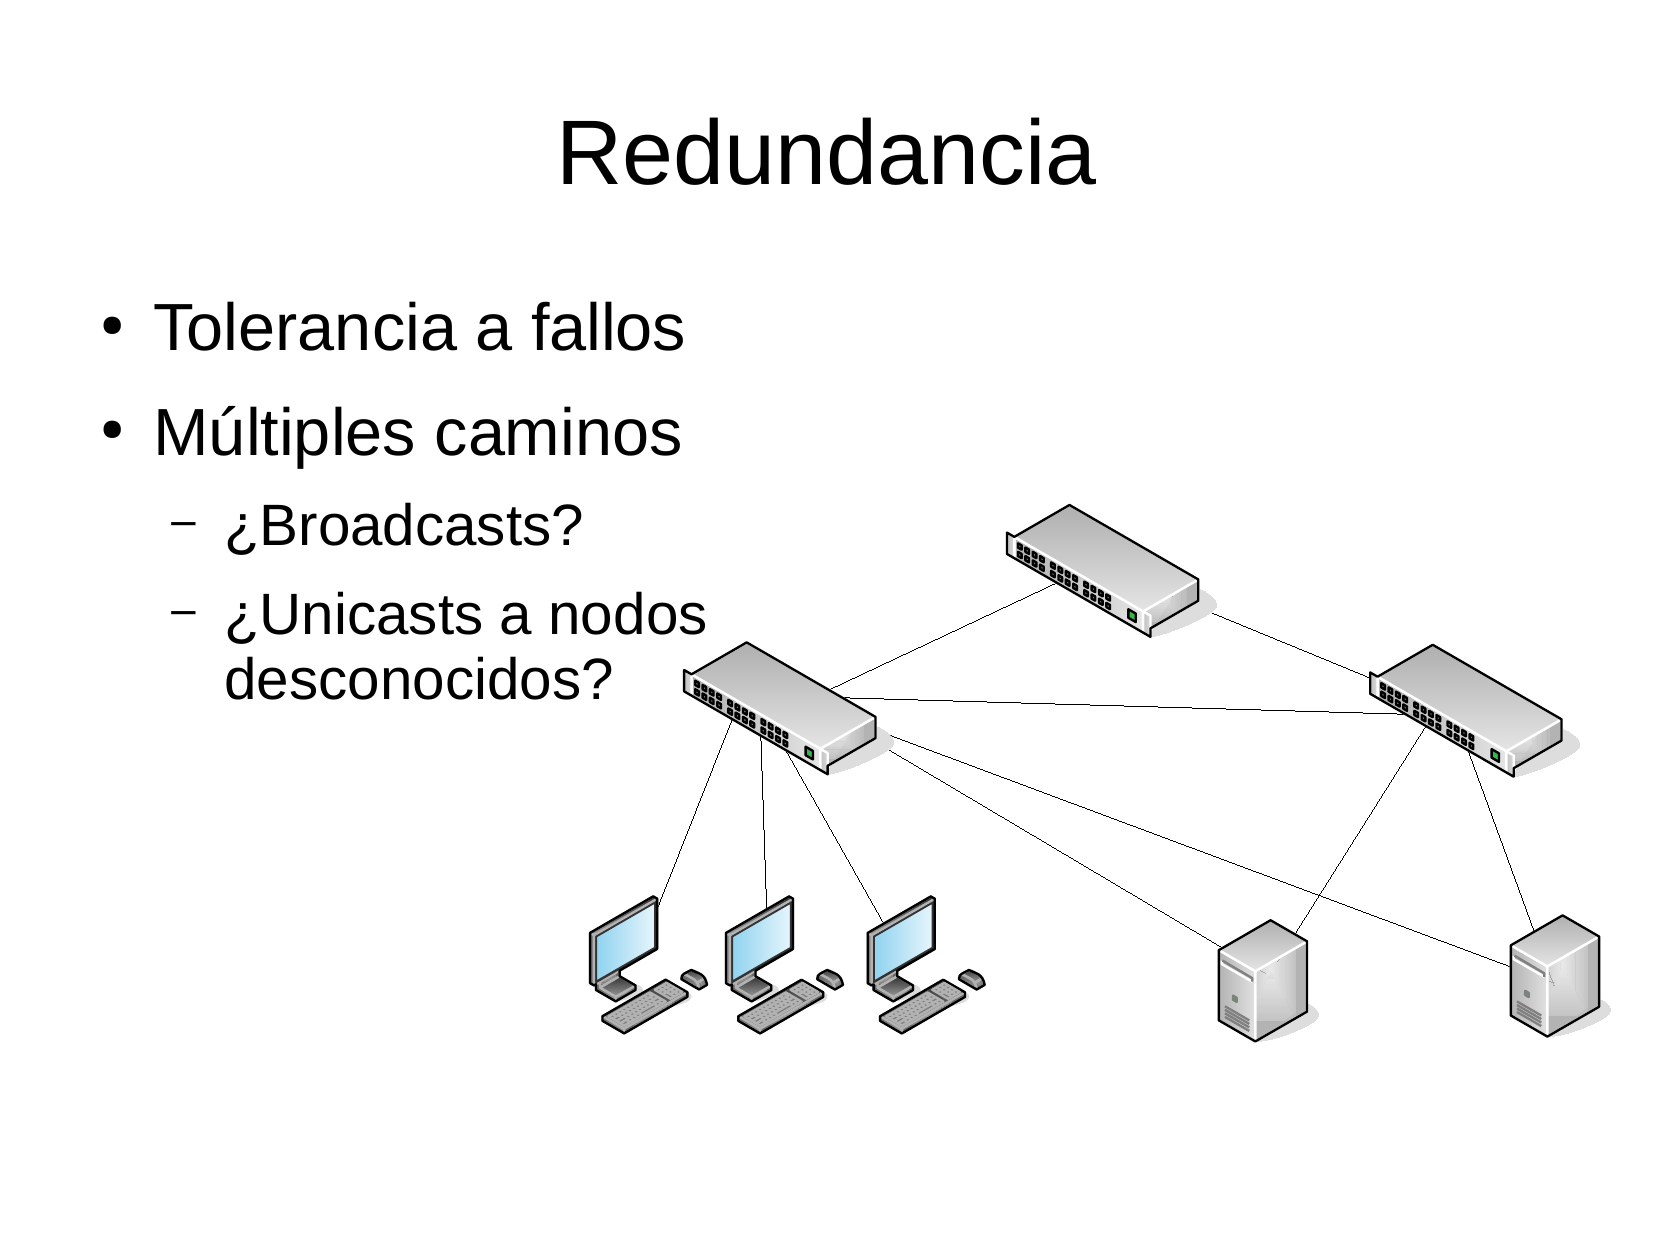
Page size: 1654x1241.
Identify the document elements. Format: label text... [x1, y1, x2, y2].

text_box [604, 987, 686, 1031]
text_box [819, 972, 841, 987]
text_box [1221, 922, 1305, 1039]
text_box [623, 986, 642, 1000]
text_box [686, 645, 874, 771]
title Redundancia [82, 49, 1571, 257]
text_box [882, 986, 963, 1031]
list Tolerancia a fallos Múltiples caminos ¿Broadcasts? ¿Unicasts a nodos desconocidos? [82, 290, 809, 1010]
text_box [1513, 918, 1597, 1034]
text_box [1152, 589, 1217, 637]
text_box [1551, 1000, 1611, 1037]
text_box [1009, 507, 1197, 634]
text_box [900, 986, 920, 1000]
text_box [816, 994, 827, 1004]
text_box [684, 972, 705, 987]
text_box [592, 899, 655, 999]
text_box [740, 987, 822, 1031]
text_box [680, 994, 691, 1004]
text_box [869, 899, 933, 999]
text_box [1372, 647, 1560, 773]
text_box [759, 986, 778, 1000]
text_box [728, 899, 791, 999]
text_box [957, 994, 969, 1004]
text_box [829, 726, 894, 775]
text_box [1515, 729, 1580, 777]
text_box [961, 972, 982, 987]
text_box [1259, 1004, 1319, 1042]
